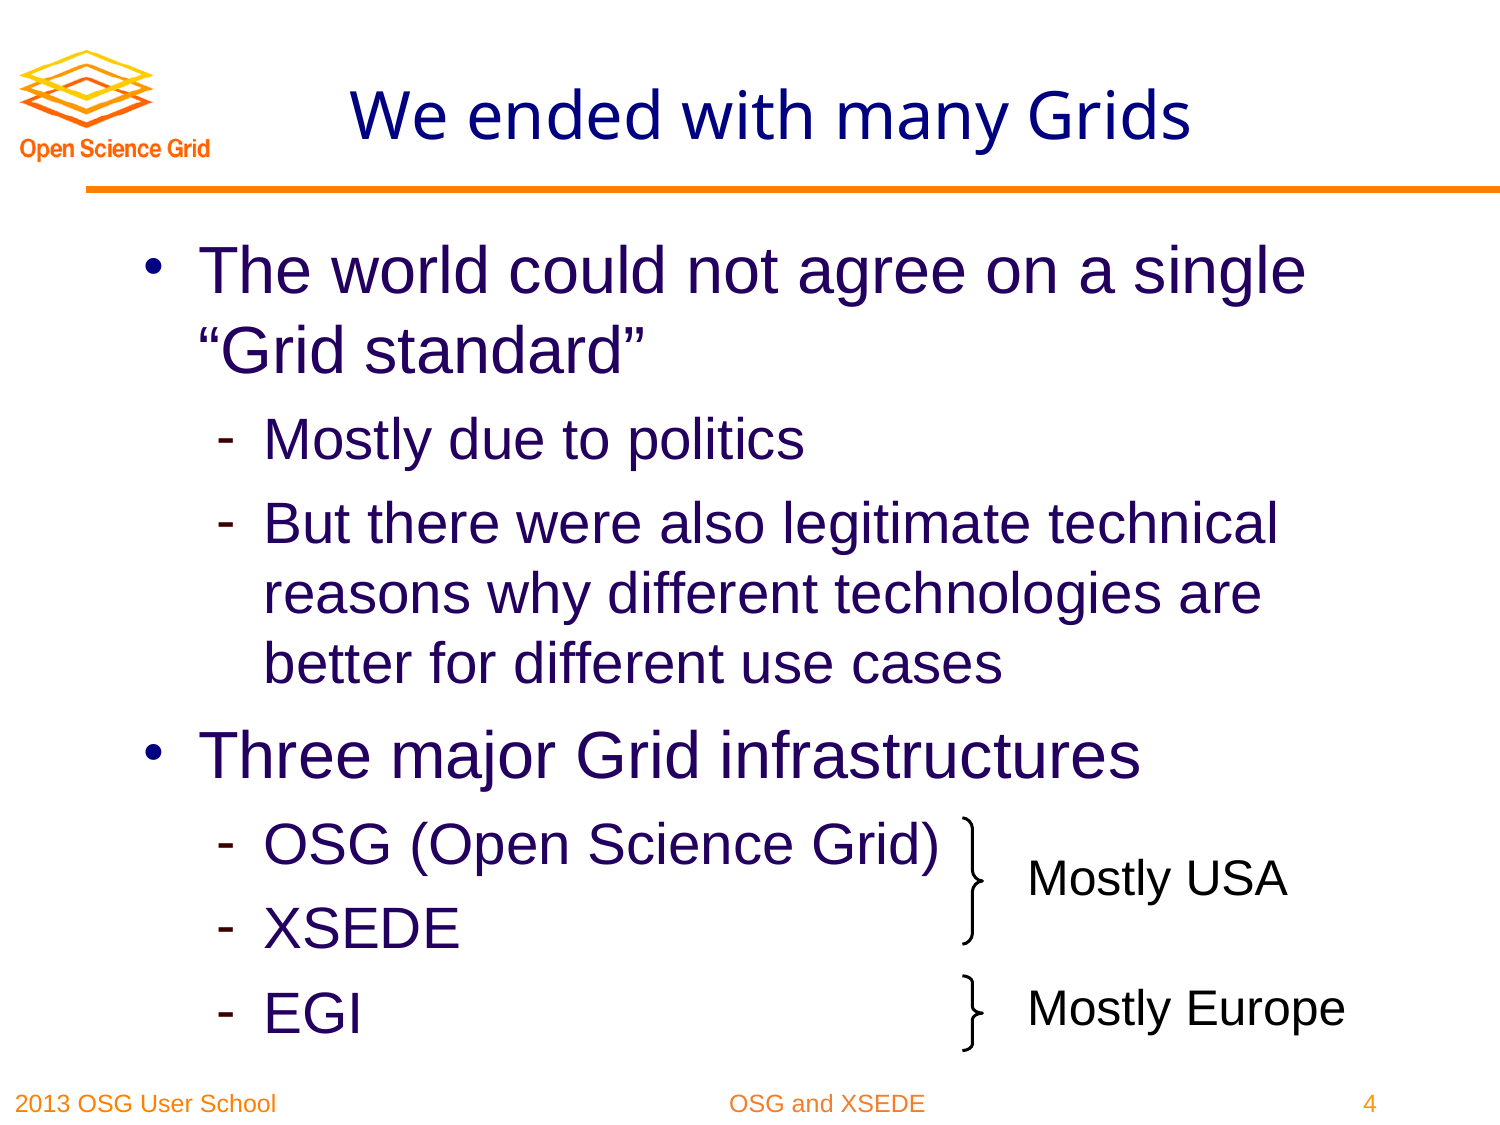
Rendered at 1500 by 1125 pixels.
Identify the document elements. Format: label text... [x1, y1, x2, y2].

text_box Mostly Europe [1012, 967, 1362, 1043]
list The world could not agree on a single “Grid standard” Mostly due to politics But there were also legitimate technical reasons why different technologies are better for different use cases Three major Grid infrastructures OSG (Open Science Grid) XSEDE EGI [127, 218, 1403, 1068]
title We ended with many Grids [201, 18, 1342, 207]
picture [0, 27, 201, 179]
text_box Mostly USA [1012, 837, 1303, 913]
